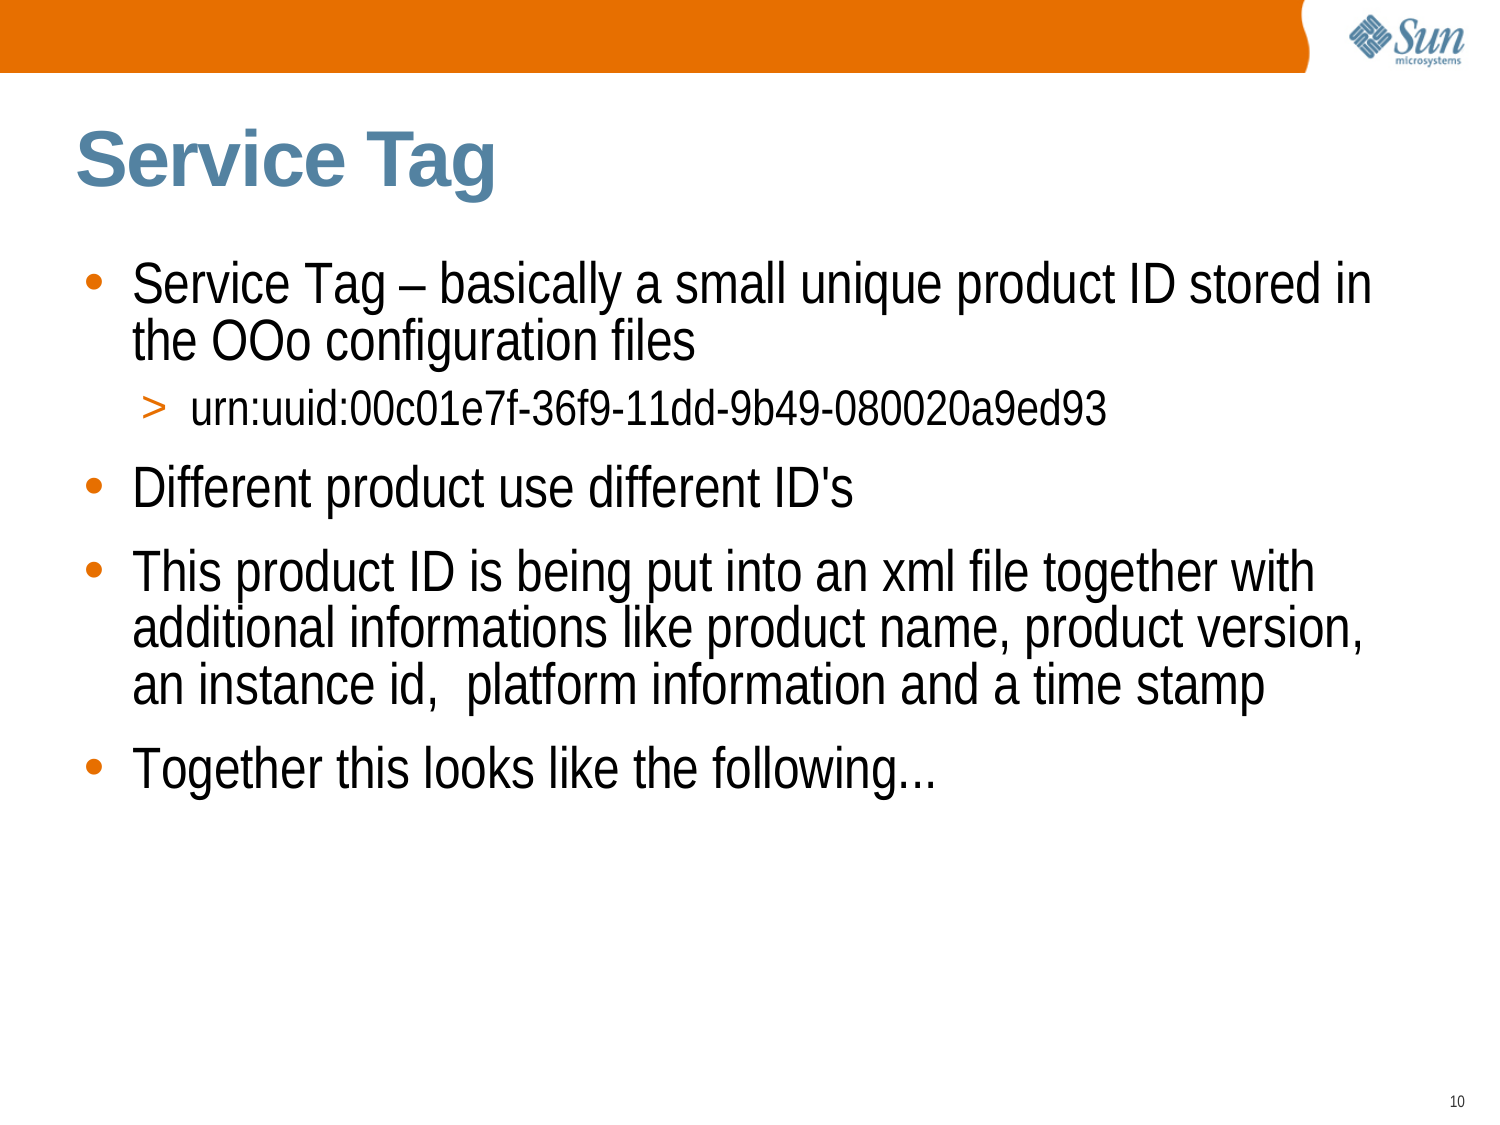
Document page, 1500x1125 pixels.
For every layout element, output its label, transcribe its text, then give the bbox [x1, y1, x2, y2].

list Service Tag – basically a small unique product ID stored in the OOo configuration files urn:uuid:00c01e7f-36f9-11dd-9b49-080020a9ed93 Different product use different ID's This product ID is being put into an xml file together with additional informations like product name, product version, an instance id, platform information and a time stamp Together this looks like the following... [64, 258, 1401, 1062]
picture [0, 0, 1500, 73]
title Service Tag [75, 123, 1437, 227]
